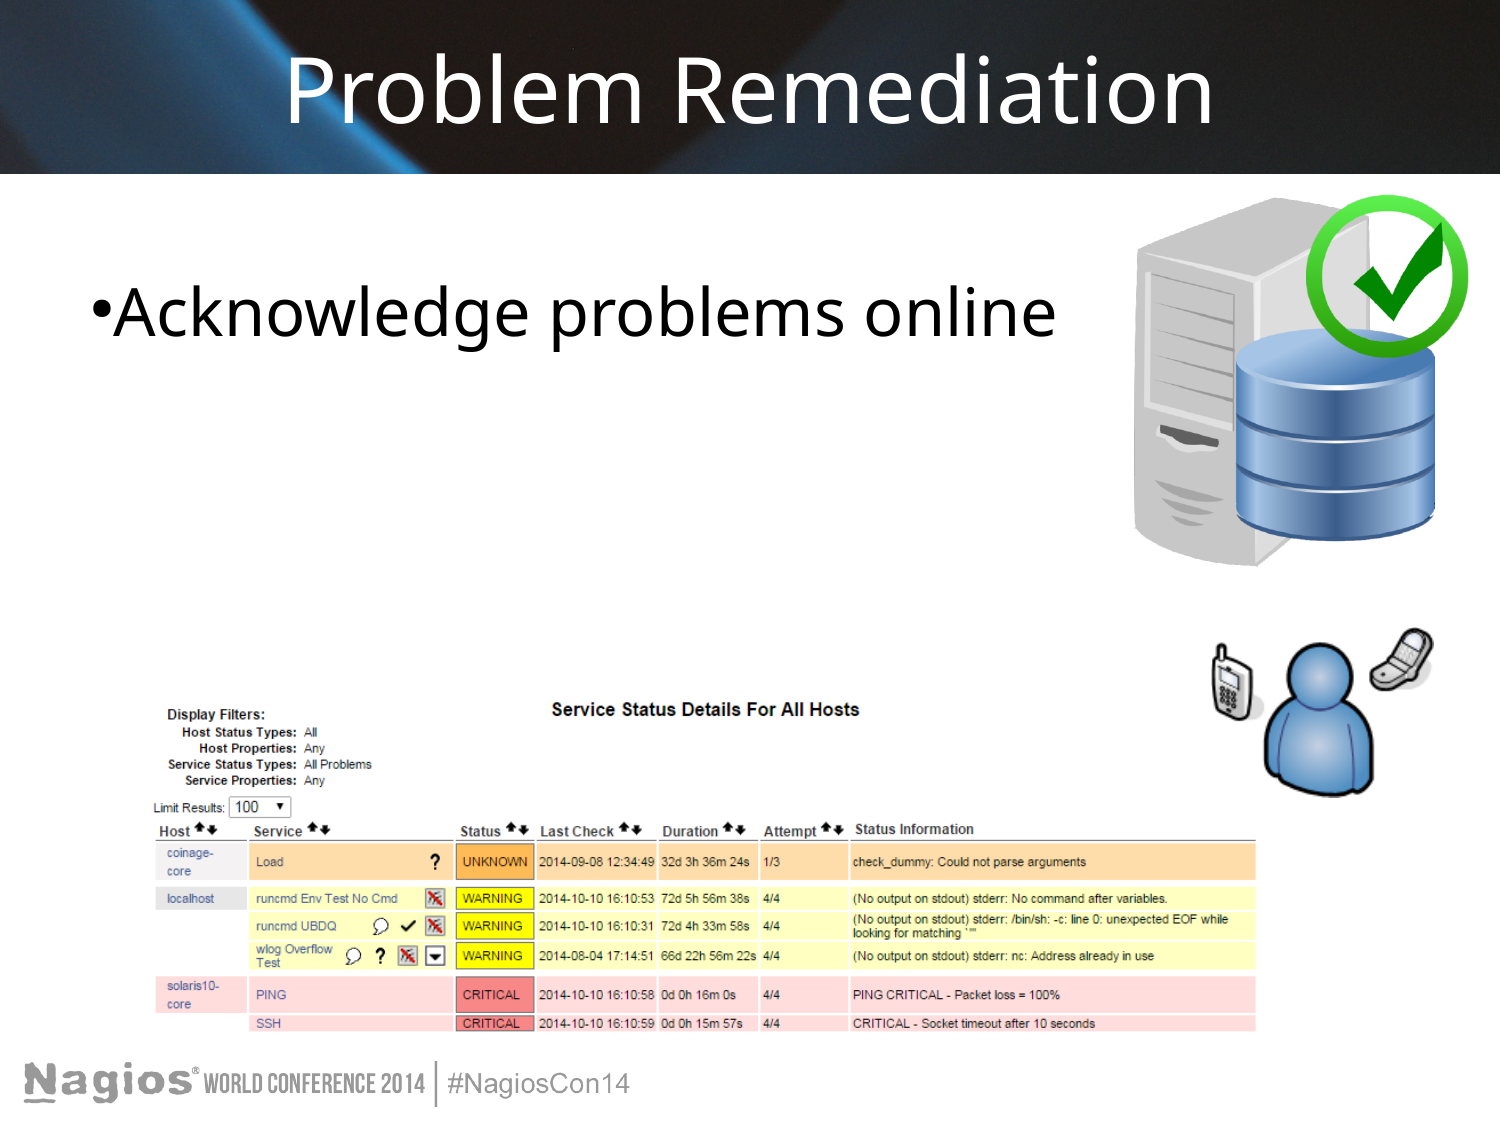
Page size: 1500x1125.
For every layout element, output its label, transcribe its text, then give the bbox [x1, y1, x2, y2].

picture [150, 627, 1434, 1036]
picture [1096, 195, 1470, 569]
title Problem Remediation [75, 0, 1426, 174]
list Acknowledge problems online [75, 262, 1396, 676]
